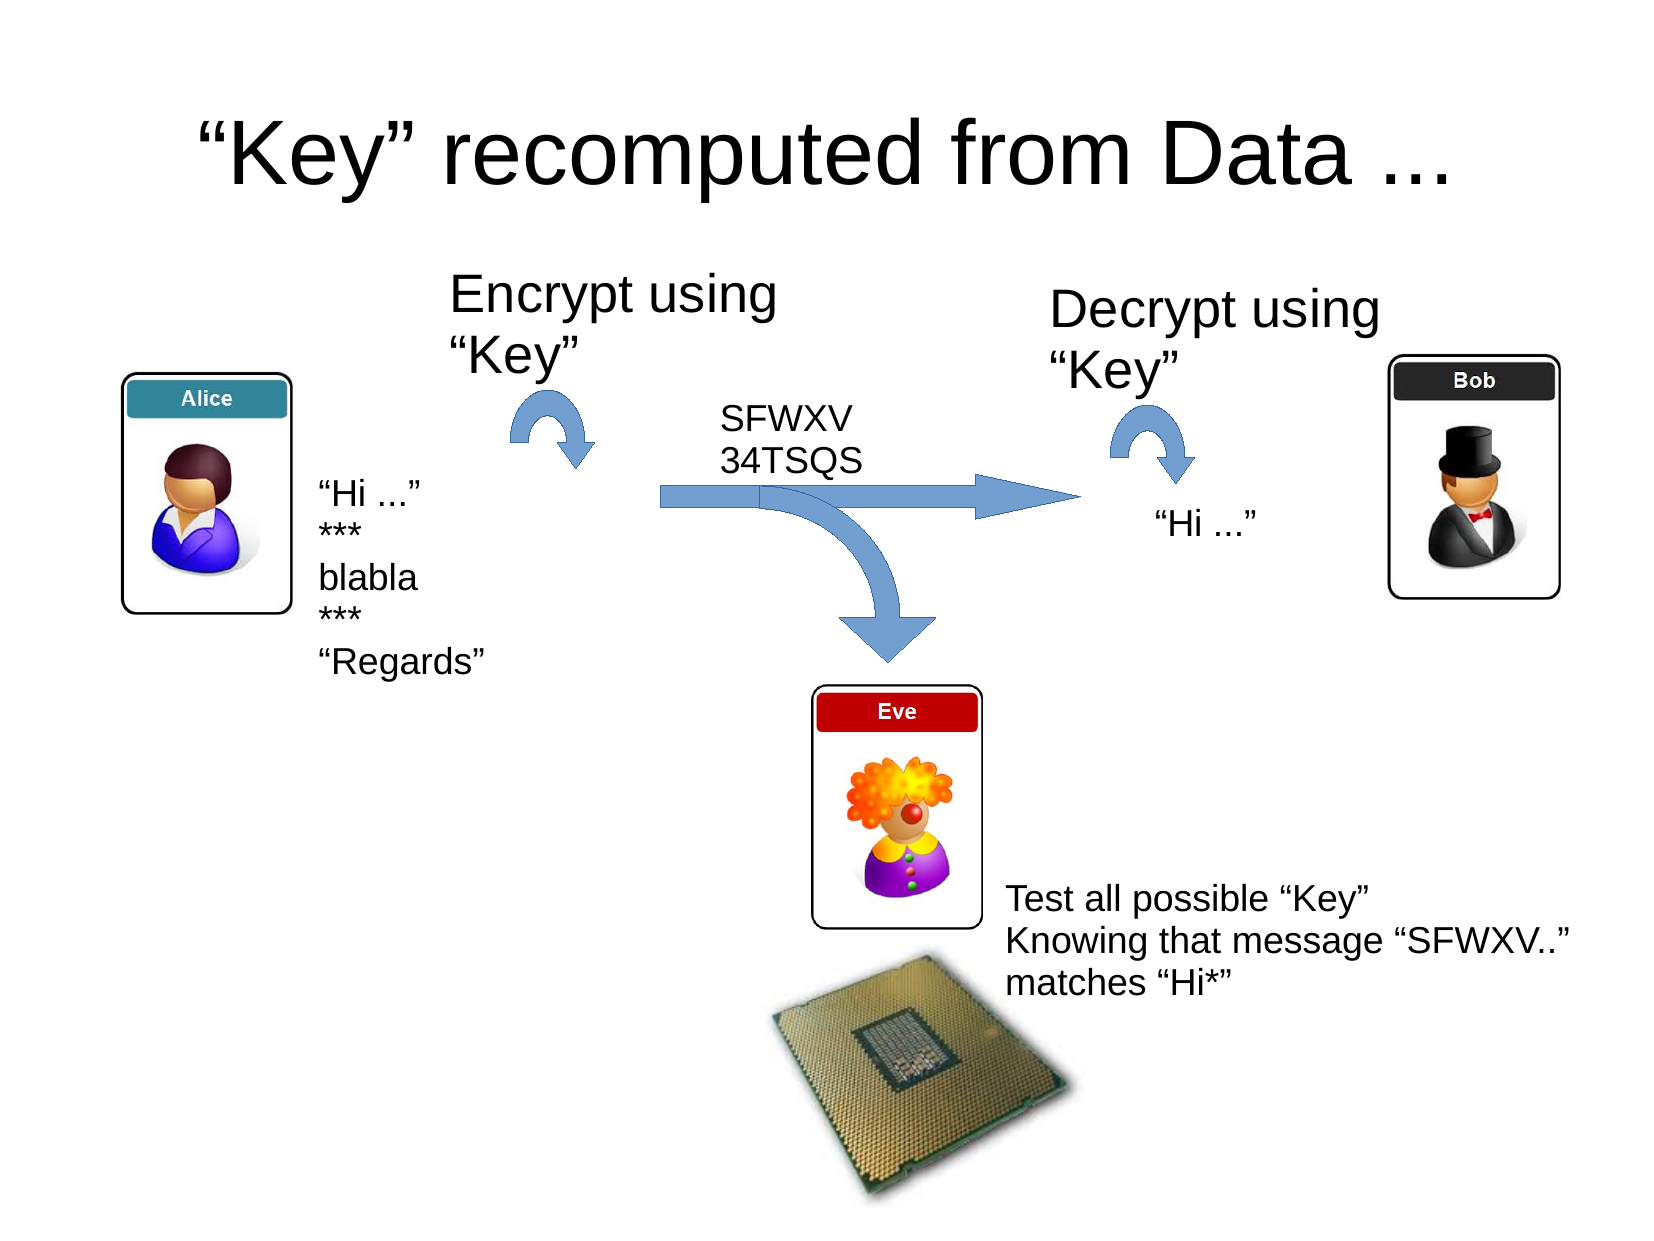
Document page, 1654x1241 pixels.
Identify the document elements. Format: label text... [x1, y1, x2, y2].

text_box Encrypt using “Key” [435, 256, 841, 393]
title “Key” recomputed from Data ... [82, 49, 1571, 257]
text_box “Hi ...” *** blabla *** “Regards” [303, 465, 500, 690]
text_box “Hi ...” [1140, 495, 1331, 616]
text_box [660, 485, 705, 508]
picture [672, 944, 1141, 1208]
text_box [781, 511, 936, 663]
text_box [896, 474, 1081, 520]
text_box Test all possible “Key” Knowing that message “SFWXV..” matches “Hi*” [990, 870, 1584, 1095]
text_box Decrypt using “Key” [1035, 271, 1441, 408]
picture [1387, 353, 1561, 601]
picture [810, 683, 983, 931]
text_box [1110, 408, 1195, 484]
text_box [510, 393, 595, 469]
picture [120, 371, 293, 616]
text_box SFWXV 34TSQS [705, 390, 896, 511]
